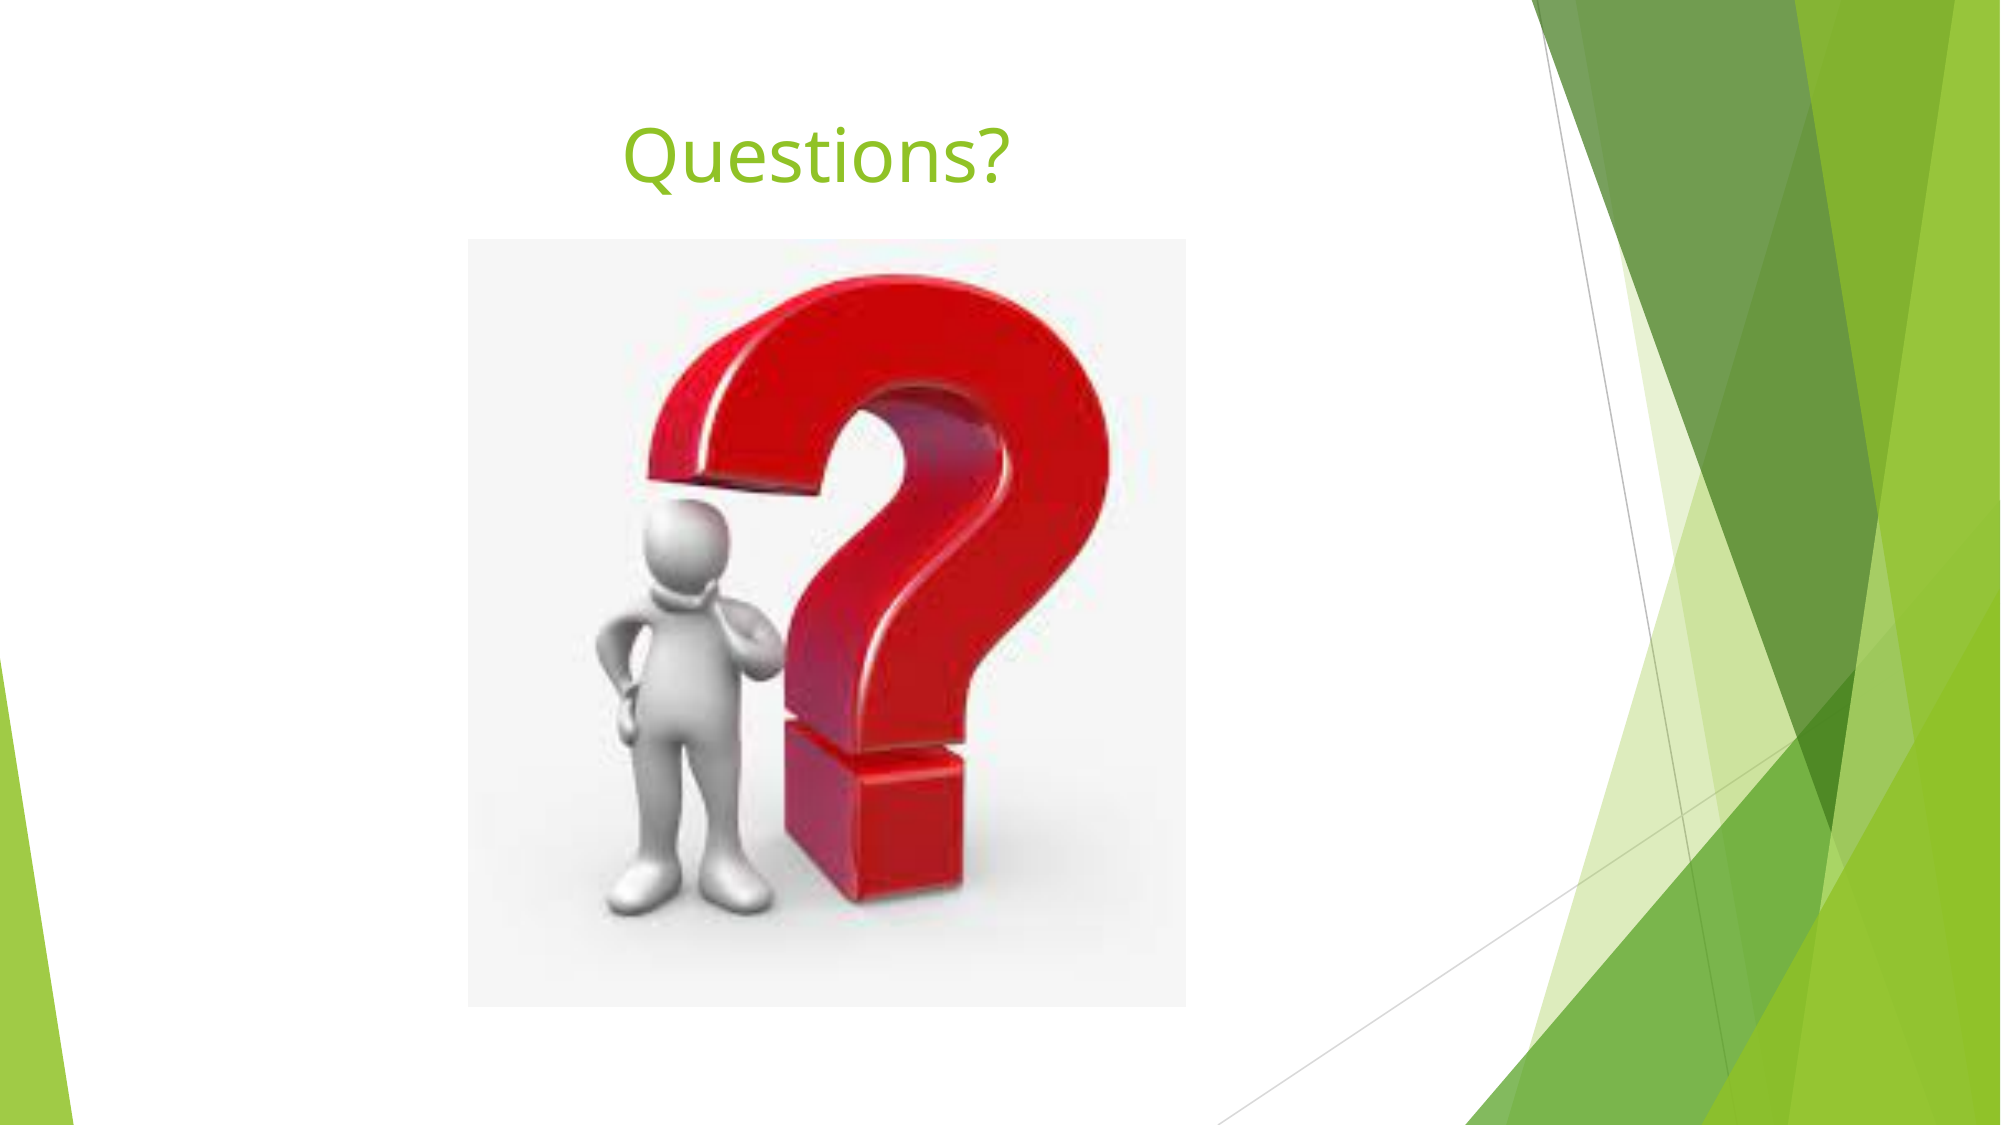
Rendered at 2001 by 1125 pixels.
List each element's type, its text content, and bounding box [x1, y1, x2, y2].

picture [468, 239, 1186, 1007]
title Questions? [111, 99, 1522, 317]
